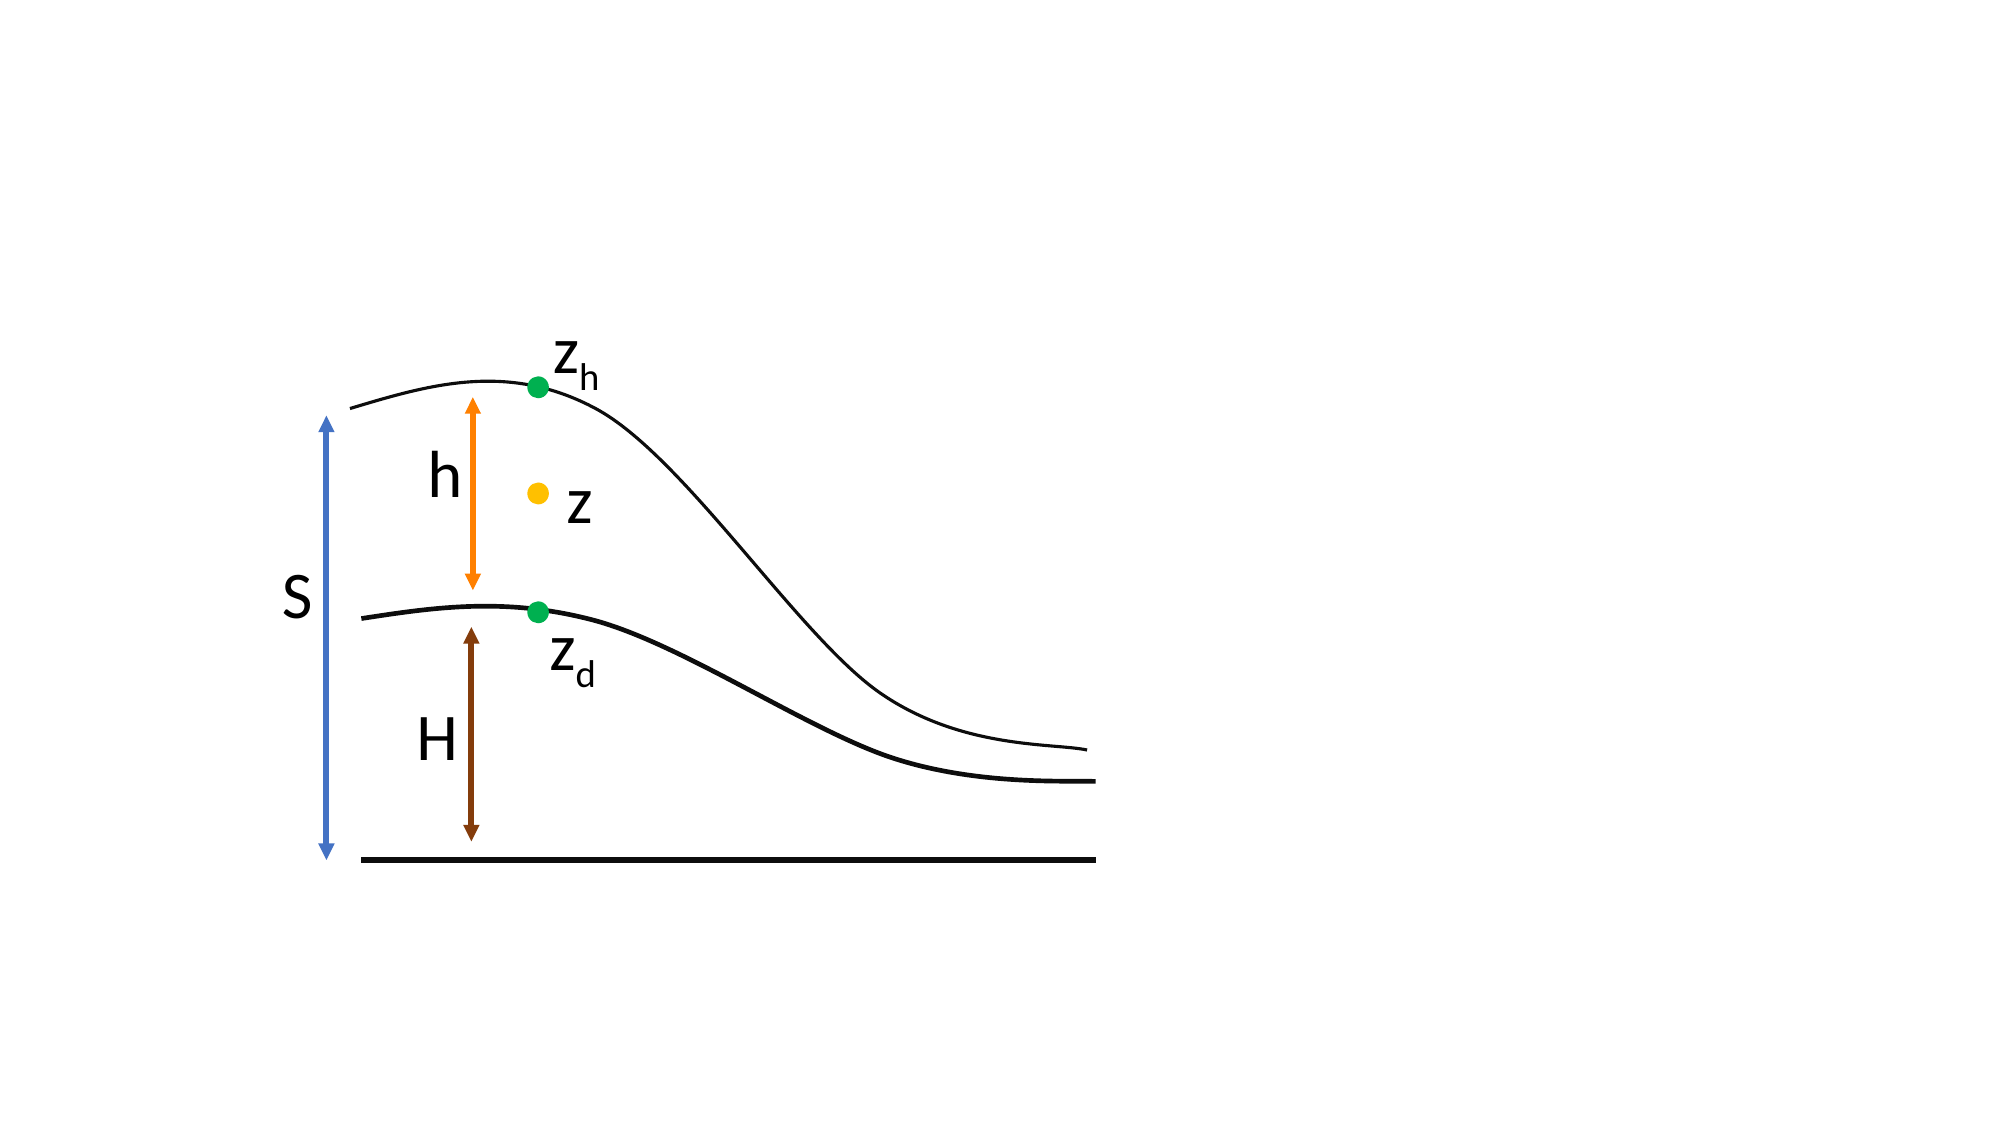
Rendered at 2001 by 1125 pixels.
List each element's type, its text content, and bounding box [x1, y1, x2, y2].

text_box zh [538, 299, 713, 406]
text_box zd [534, 596, 638, 703]
text_box [528, 483, 548, 504]
text_box [528, 603, 534, 622]
text_box S [267, 544, 316, 640]
text_box [528, 377, 538, 398]
text_box z [551, 449, 600, 545]
text_box h [412, 422, 461, 518]
text_box H [401, 686, 450, 782]
